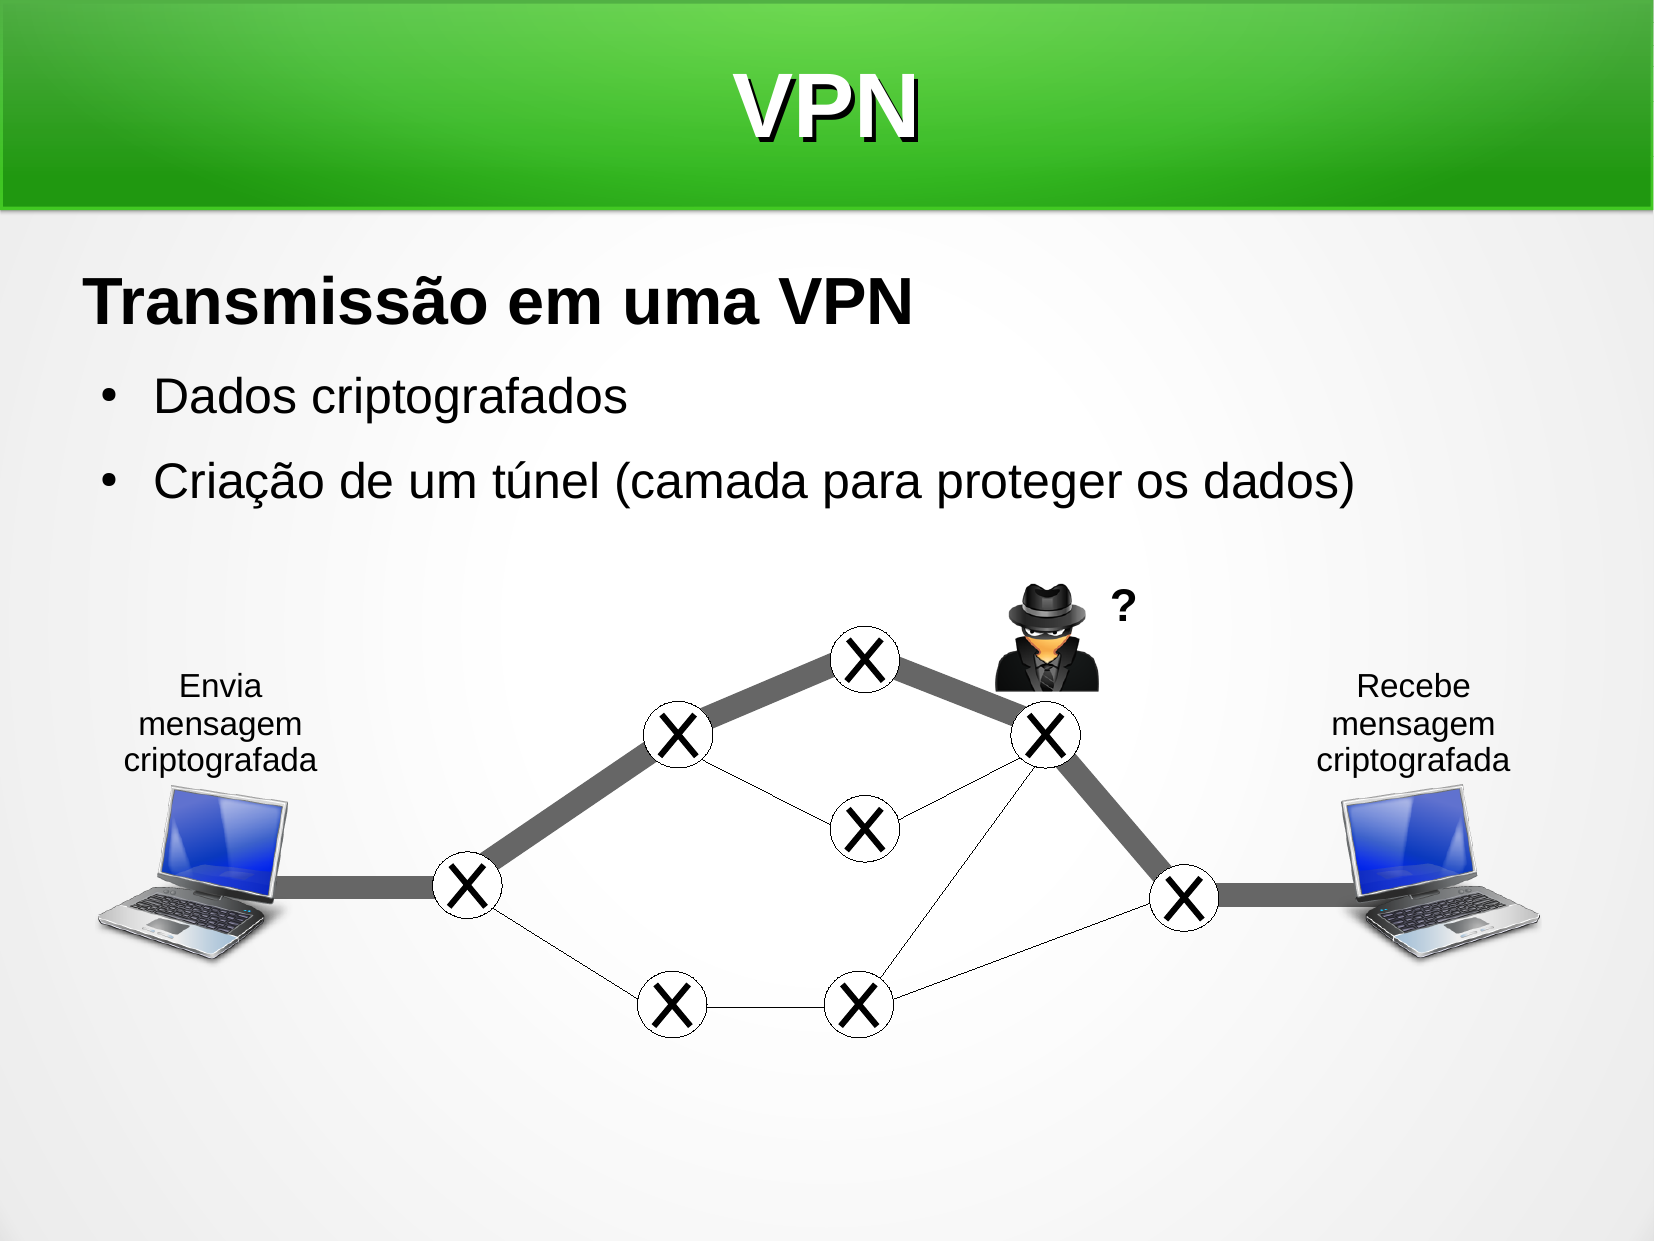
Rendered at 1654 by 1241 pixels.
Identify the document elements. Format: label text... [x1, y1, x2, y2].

text_box ? [1095, 573, 1173, 640]
picture [1334, 755, 1542, 967]
title VPN [82, 35, 1571, 178]
text_box Envia mensagem criptografada [108, 660, 334, 787]
text_box [637, 971, 708, 1038]
text_box Recebe mensagem criptografada [1301, 660, 1527, 787]
text_box [1149, 864, 1219, 932]
picture [95, 756, 294, 968]
text_box [824, 971, 894, 1038]
text_box [830, 626, 900, 693]
picture [985, 581, 1108, 693]
text_box [830, 795, 900, 863]
text_box [432, 851, 503, 919]
list Transmissão em uma VPN Dados criptografados Criação de um túnel (camada para proteger os dados) [82, 263, 1571, 541]
text_box [643, 701, 713, 768]
text_box [1010, 701, 1081, 769]
